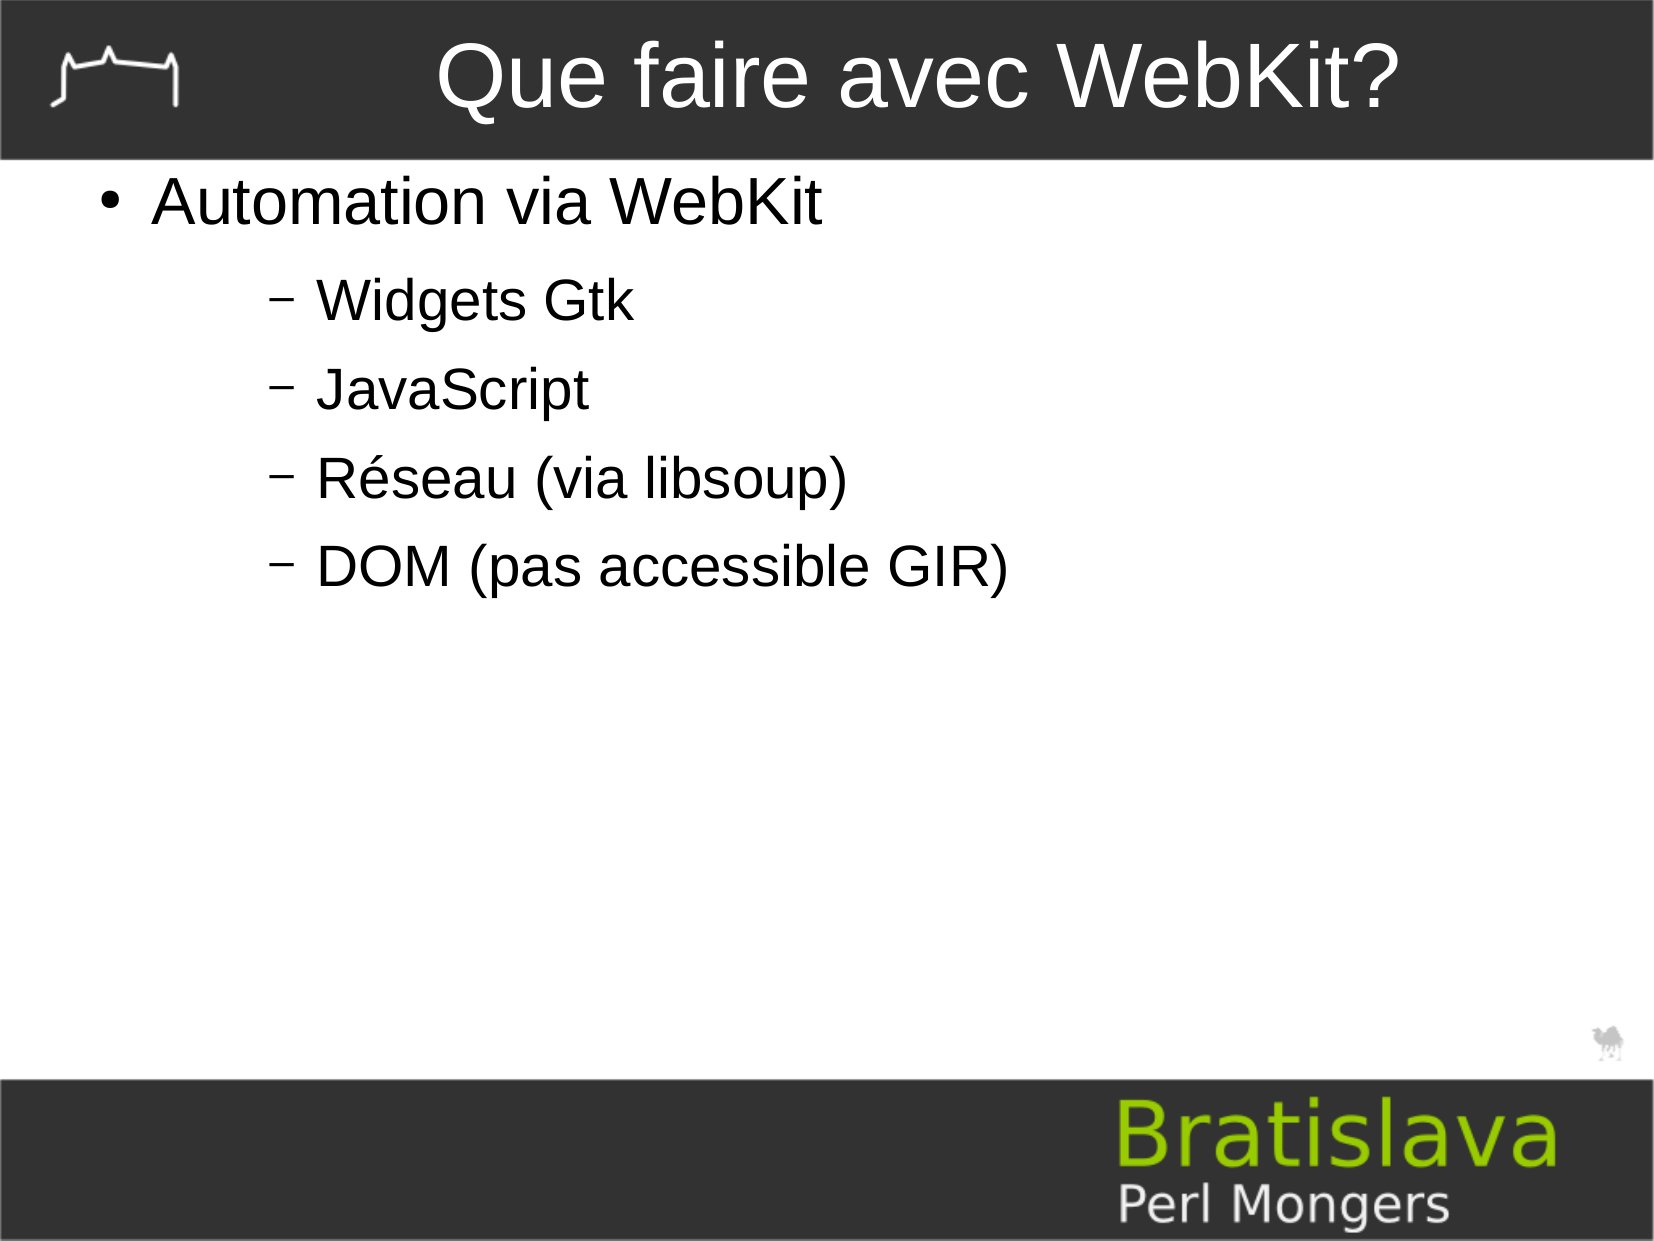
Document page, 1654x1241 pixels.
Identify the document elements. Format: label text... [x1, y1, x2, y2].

list Automation via WebKit Widgets Gtk JavaScript Réseau (via libsoup) DOM (pas accessible GIR) [80, 163, 1573, 1012]
title Que faire avec WebKit? [193, 24, 1645, 128]
picture [0, 0, 1654, 1241]
